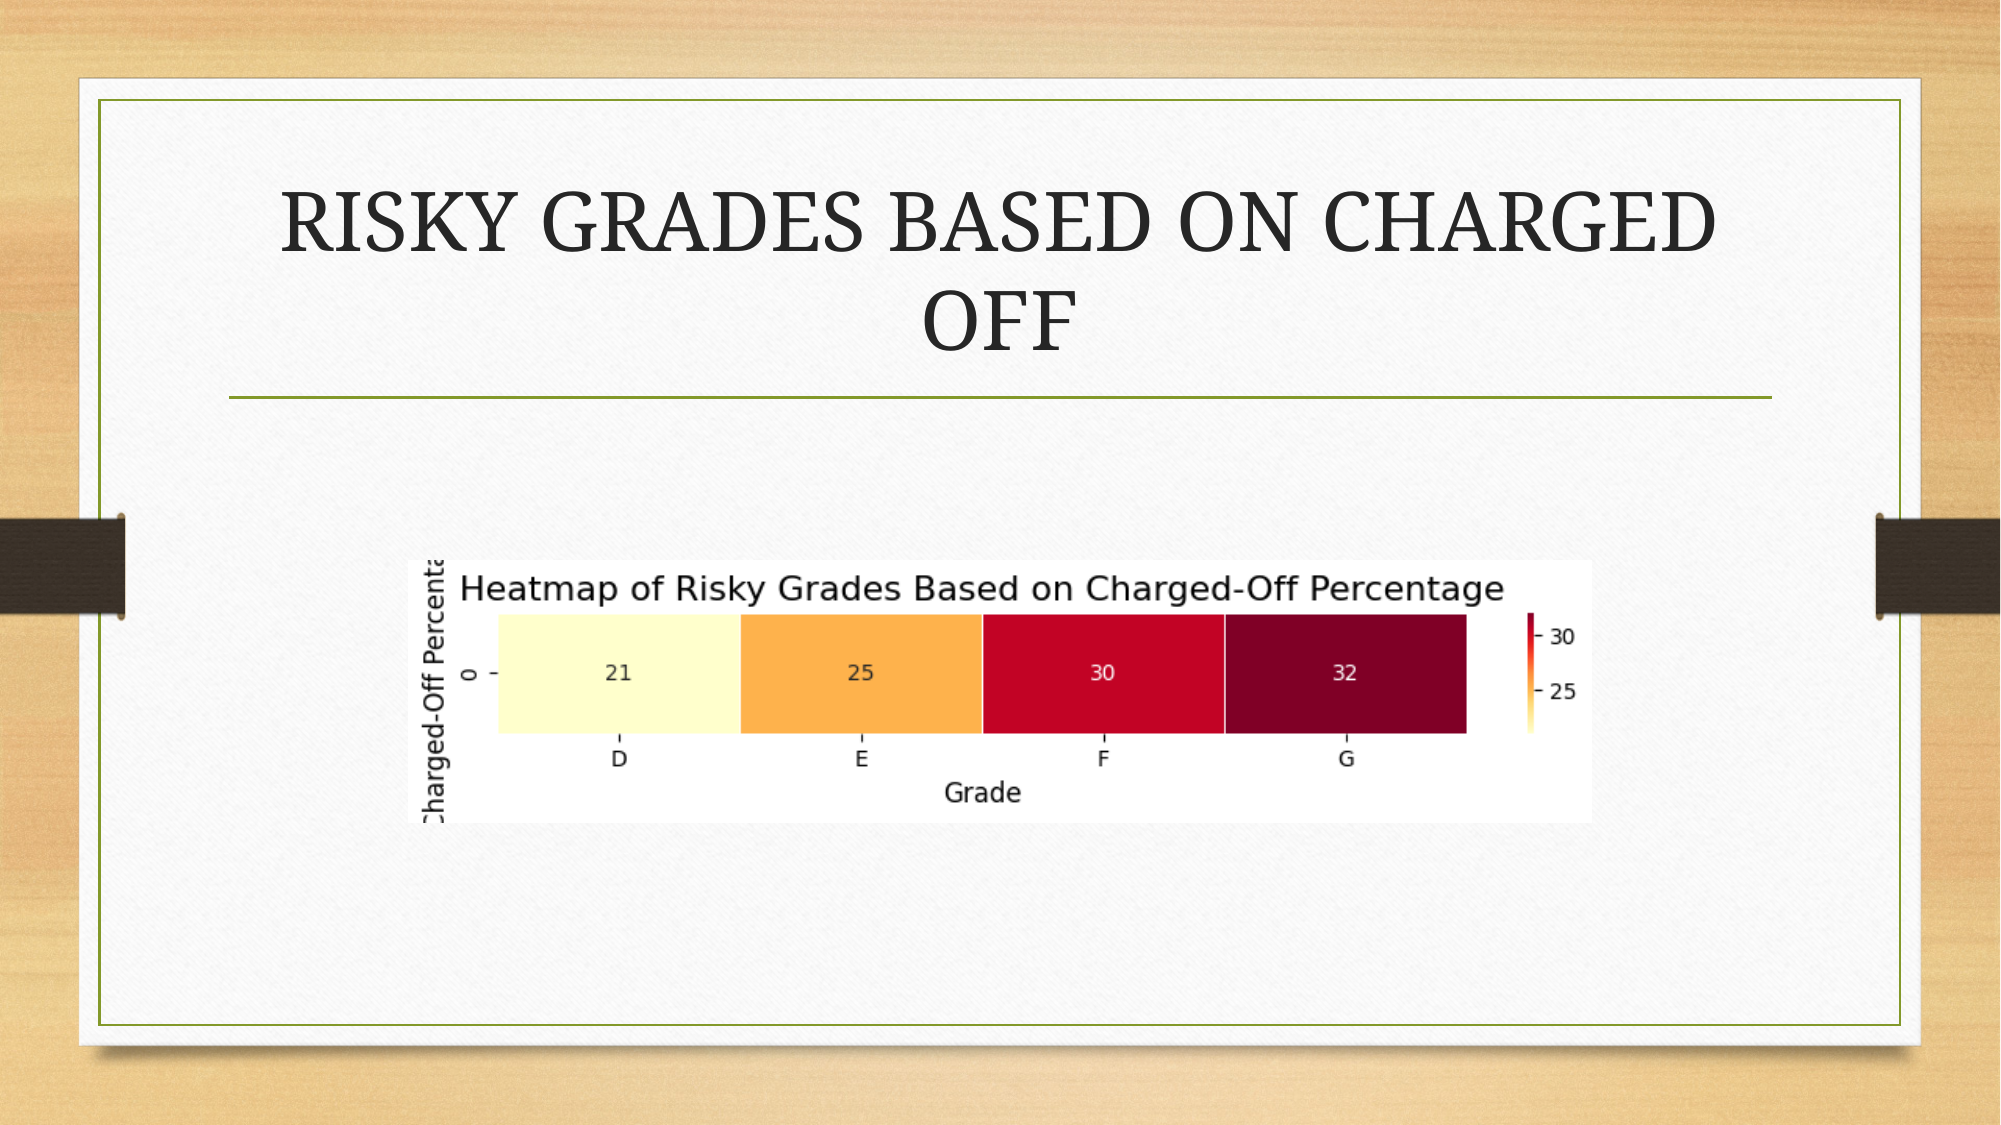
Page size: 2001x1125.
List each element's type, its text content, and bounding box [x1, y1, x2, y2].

title RISKY GRADES BASED ON CHARGED OFF [212, 161, 1788, 376]
picture [408, 560, 1592, 823]
